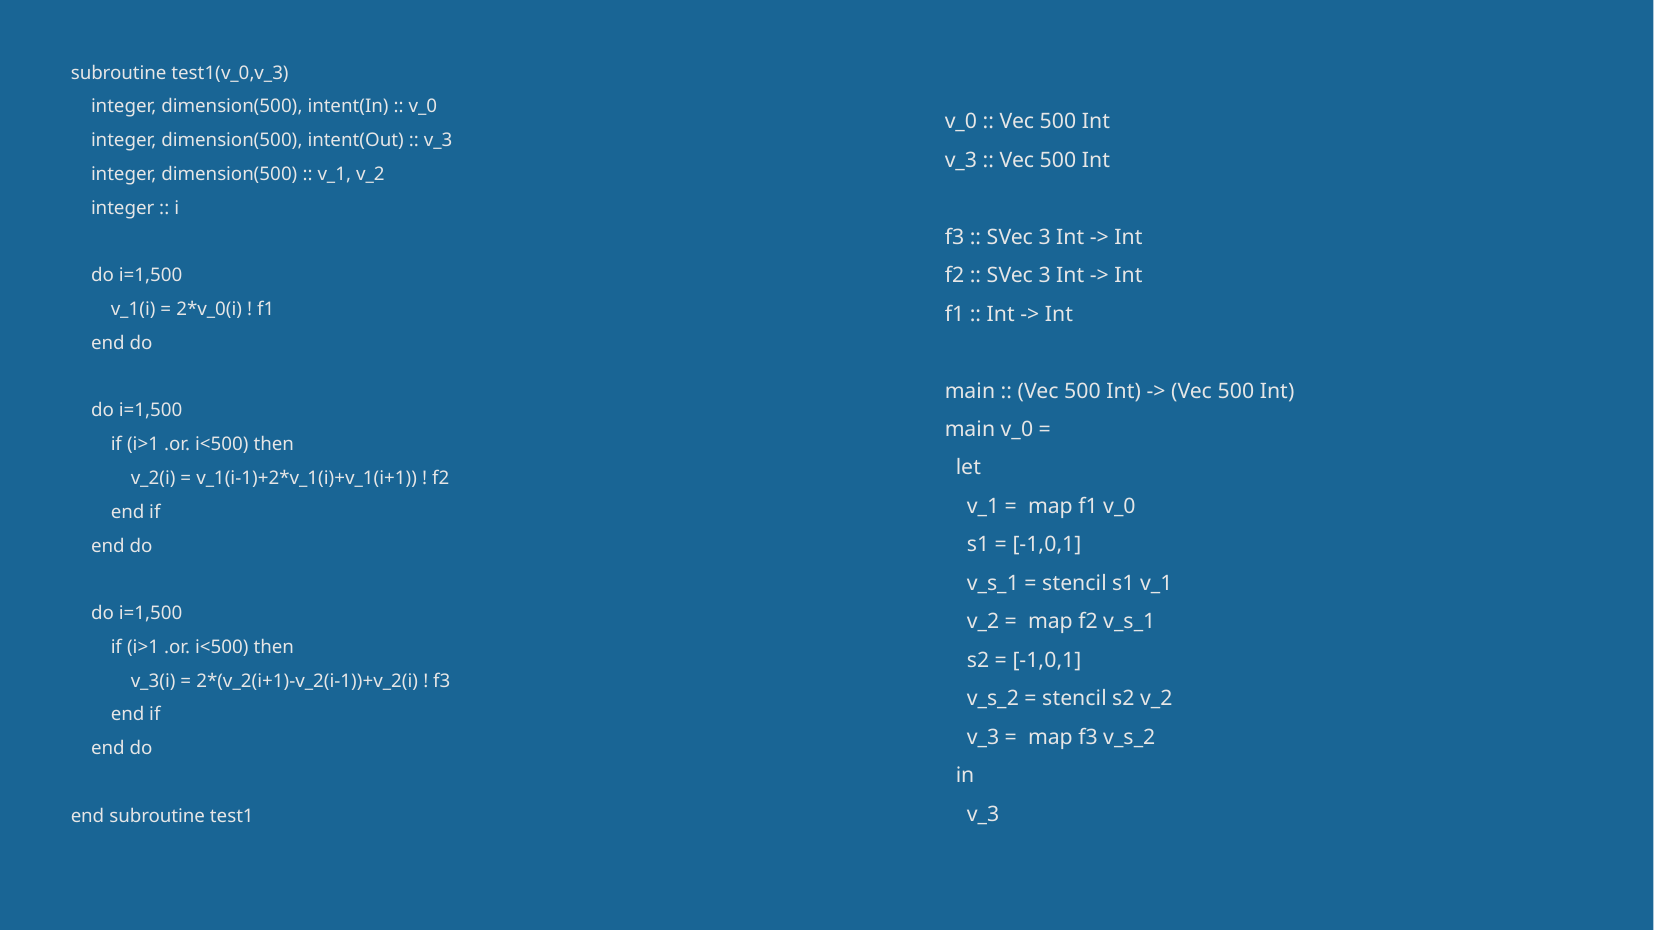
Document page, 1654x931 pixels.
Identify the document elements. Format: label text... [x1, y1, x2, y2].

list subroutine test1(v_0,v_3) integer, dimension(500), intent(In) :: v_0 integer, dimension(500), intent(Out) :: v_3 integer, dimension(500) :: v_1, v_2 integer :: i do i=1,500 v_1(i) = 2*v_0(i) ! f1 end do do i=1,500 if (i>1 .or. i<500) then v_2(i) = v_1(i-1)+2*v_1(i)+v_1(i+1)) ! f2 end if end do do i=1,500 if (i>1 .or. i<500) then v_3(i) = 2*(v_2(i+1)-v_2(i-1))+v_2(i) ! f3 end if end do end subroutine test1 [70, 59, 733, 851]
list v_0 :: Vec 500 Int v_3 :: Vec 500 Int f3 :: SVec 3 Int -> Int f2 :: SVec 3 Int -> Int f1 :: Int -> Int main :: (Vec 500 Int) -> (Vec 500 Int) main v_0 = let v_1 = map f1 v_0 s1 = [-1,0,1] v_s_1 = stencil s1 v_1 v_2 = map f2 v_s_1 s2 = [-1,0,1] v_s_2 = stencil s2 v_2 v_3 = map f3 v_s_2 in v_3 [944, 106, 1583, 839]
